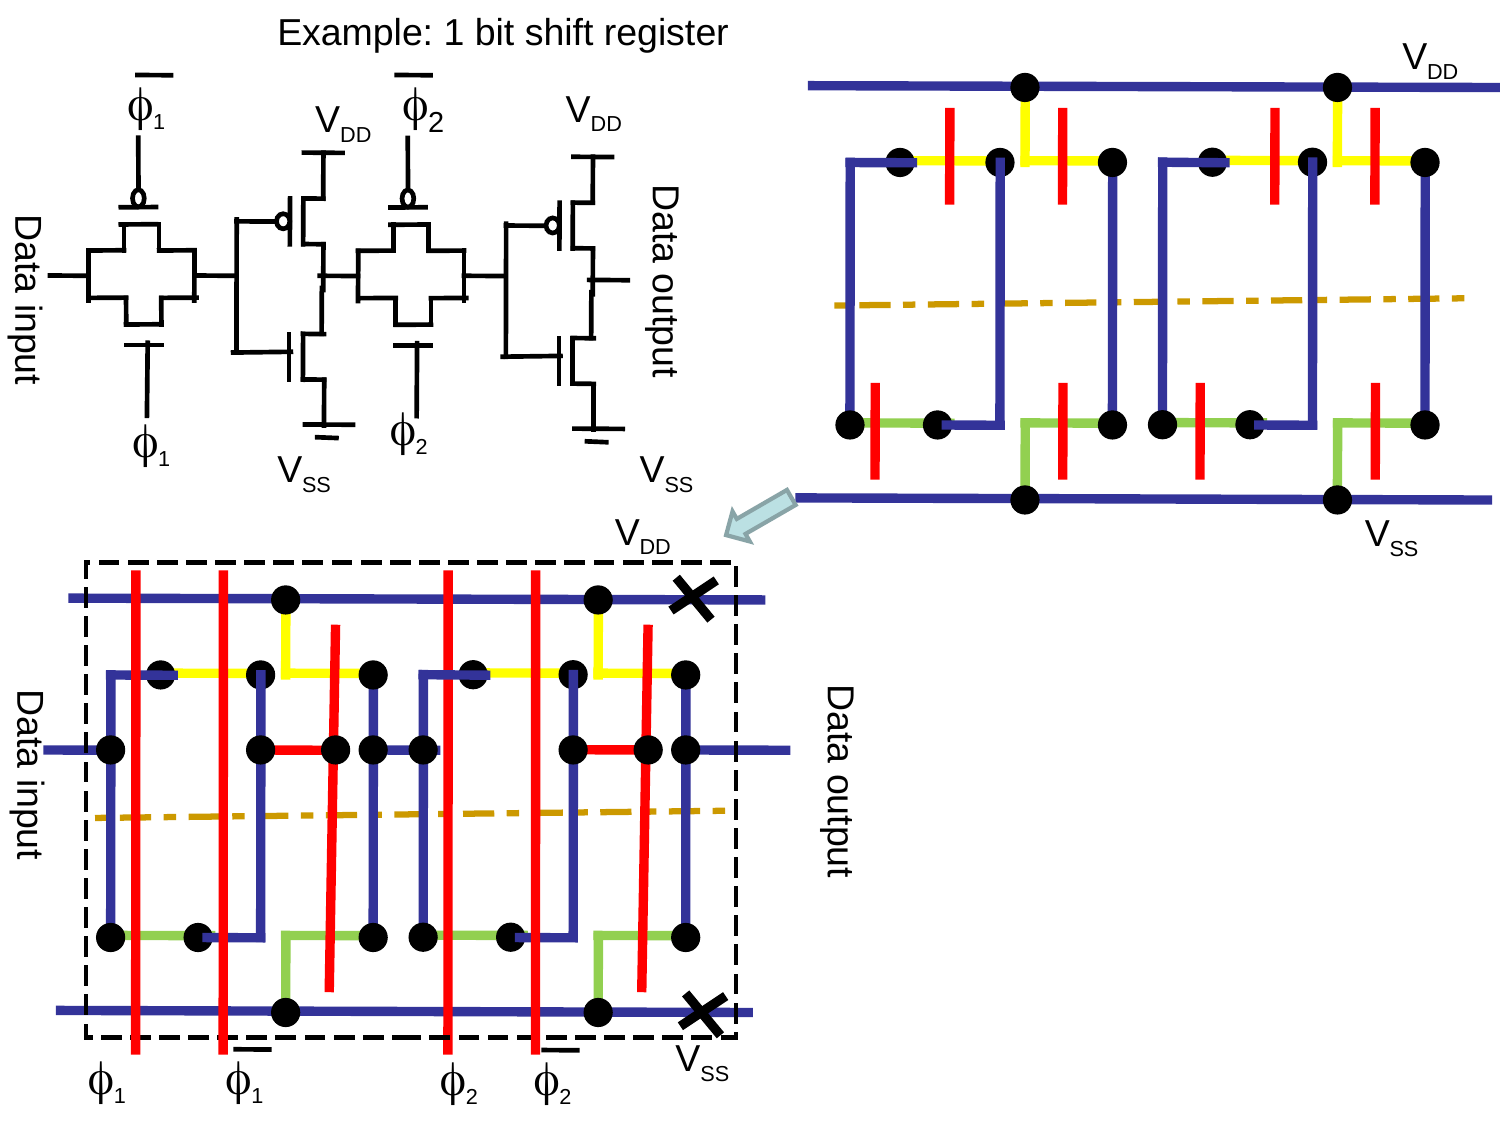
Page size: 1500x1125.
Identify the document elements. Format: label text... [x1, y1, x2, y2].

text_box [726, 489, 796, 542]
text_box 2 [425, 1037, 512, 1117]
text_box Data output [637, 124, 699, 438]
text_box [323, 737, 349, 763]
text_box Data input [0, 162, 61, 438]
text_box [273, 999, 299, 1026]
text_box [924, 412, 949, 438]
text_box [273, 587, 299, 613]
text_box [185, 924, 210, 951]
text_box [673, 924, 699, 951]
text_box [1201, 149, 1225, 158]
text_box [98, 924, 124, 951]
text_box [1412, 149, 1438, 175]
text_box VSS [624, 437, 738, 505]
text_box 2 [518, 1037, 632, 1117]
text_box [585, 999, 611, 1026]
text_box VDD [1387, 24, 1500, 82]
text_box [1299, 149, 1326, 174]
text_box [888, 168, 912, 175]
text_box [1324, 74, 1351, 100]
text_box [546, 217, 560, 234]
text_box [1012, 74, 1038, 100]
text_box [585, 587, 611, 613]
text_box 2 [416, 98, 423, 119]
text_box [360, 662, 386, 688]
text_box [987, 149, 1013, 174]
text_box [410, 737, 436, 763]
text_box [837, 412, 863, 438]
text_box [1201, 168, 1224, 175]
text_box [149, 680, 172, 688]
text_box [461, 662, 485, 670]
text_box 1 [117, 399, 205, 479]
text_box [498, 924, 522, 950]
text_box [560, 662, 586, 687]
text_box [461, 680, 485, 688]
text_box [248, 737, 274, 763]
text_box 2 [374, 387, 488, 467]
text_box Example: 1 bit shift register [262, 0, 763, 61]
text_box [1324, 487, 1351, 513]
text_box [1412, 412, 1438, 438]
text_box 2 [387, 62, 501, 147]
text_box [410, 924, 436, 950]
text_box [1099, 412, 1126, 438]
text_box [1012, 487, 1038, 513]
text_box [360, 737, 386, 763]
text_box [248, 662, 274, 687]
text_box Data output [812, 624, 874, 938]
text_box 1 [210, 1036, 324, 1116]
text_box VSS [660, 1026, 774, 1094]
text_box [402, 189, 414, 208]
text_box VSS [1349, 505, 1463, 569]
text_box [635, 737, 661, 763]
text_box [360, 924, 386, 951]
text_box [673, 662, 699, 688]
text_box [888, 149, 912, 158]
text_box VDD [550, 77, 701, 144]
text_box VDD [300, 87, 413, 155]
text_box [1237, 412, 1262, 438]
text_box 1 [112, 62, 226, 142]
text_box [673, 737, 699, 763]
text_box [1149, 412, 1176, 438]
text_box [132, 189, 145, 207]
text_box [560, 737, 586, 763]
text_box [149, 662, 173, 670]
text_box VDD [599, 499, 713, 567]
text_box 1 [73, 1036, 160, 1116]
text_box VSS [262, 437, 376, 505]
text_box [1099, 149, 1126, 175]
text_box Data input [1, 637, 63, 913]
text_box [276, 213, 290, 229]
text_box [98, 737, 124, 763]
